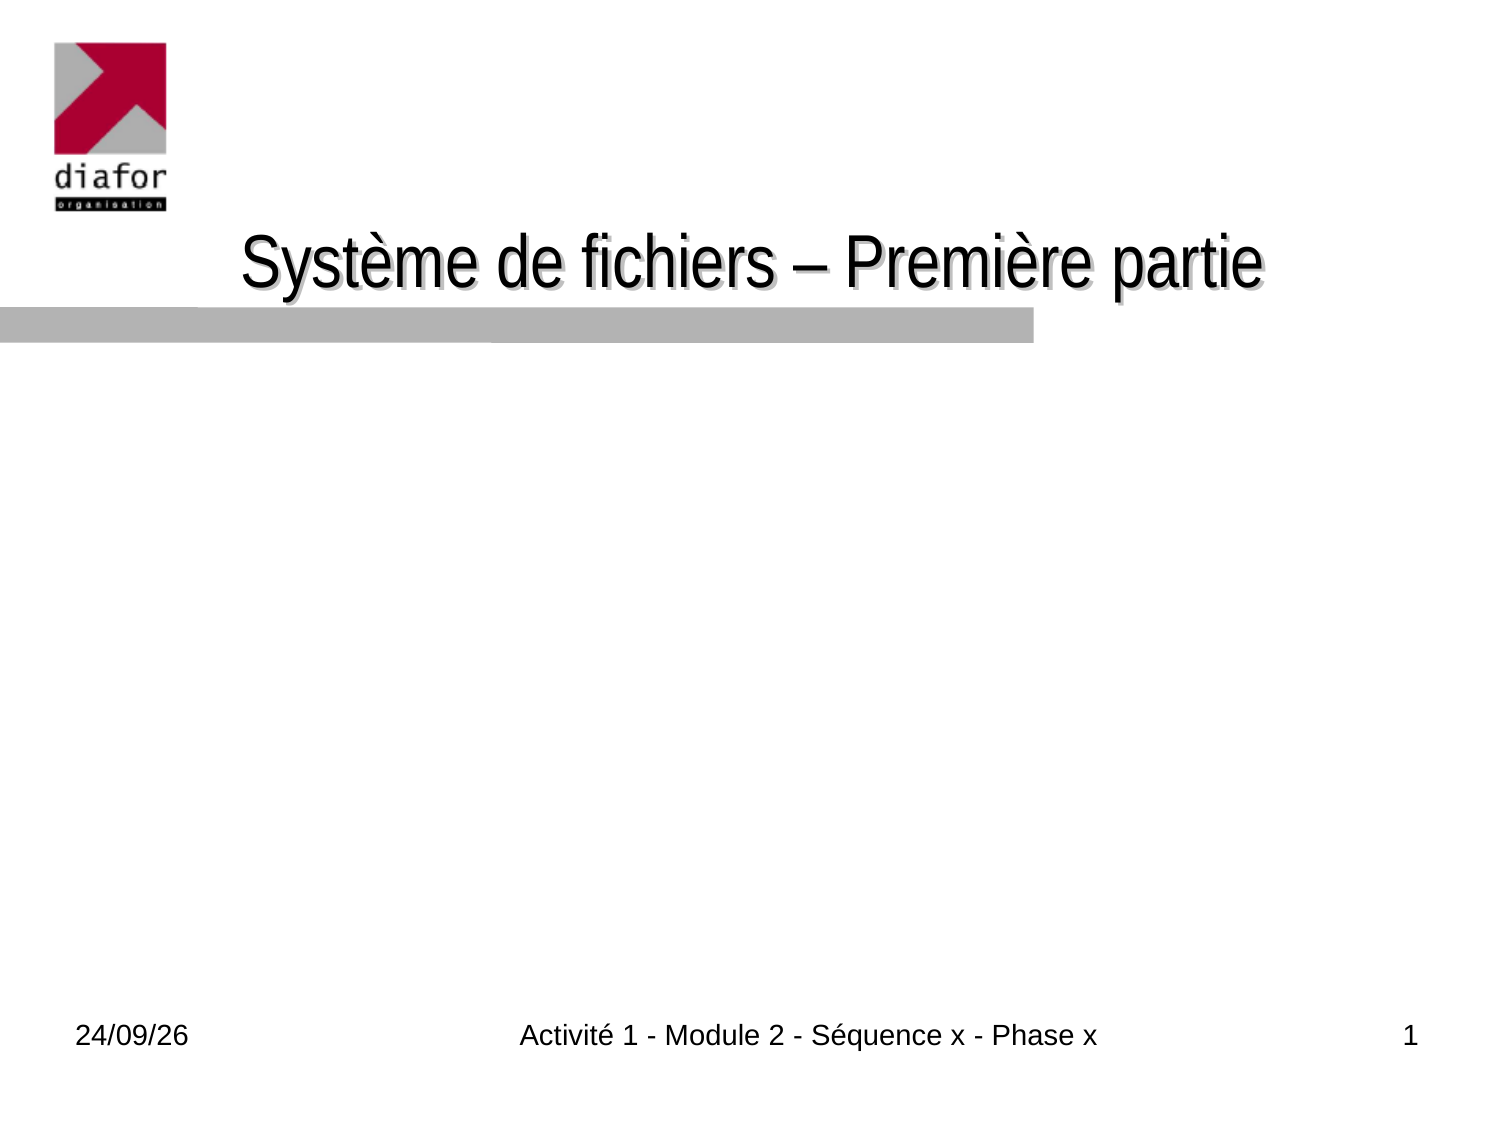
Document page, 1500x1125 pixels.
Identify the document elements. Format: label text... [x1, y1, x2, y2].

picture [53, 42, 168, 205]
title Système de fichiers – Première partie [29, 205, 1477, 420]
